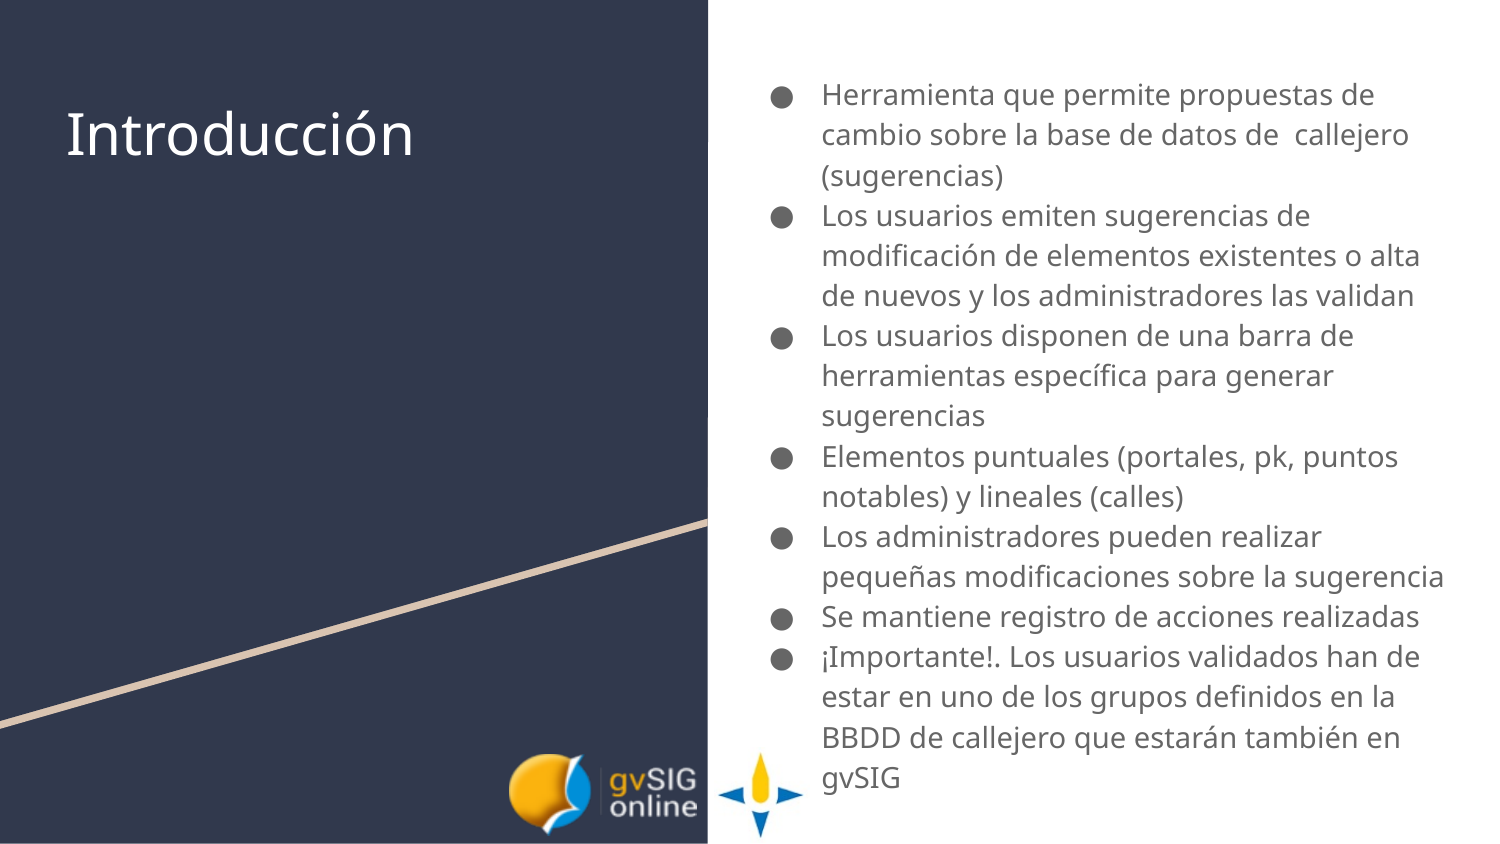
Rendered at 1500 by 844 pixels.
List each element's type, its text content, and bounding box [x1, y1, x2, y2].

picture [714, 747, 810, 843]
list Herramienta que permite propuestas de cambio sobre la base de datos de callejero (sugerencias) Los usuarios emiten sugerencias de modificación de elementos existentes o alta de nuevos y los administradores las validan Los usuarios disponen de una barra de herramientas específica para generar sugerencias Elementos puntuales (portales, pk, puntos notables) y lineales (calles) Los administradores pueden realizar pequeñas modificaciones sobre la sugerencia Se mantiene registro de acciones realizadas ¡Importante!. Los usuarios validados han de estar en uno de los grupos definidos en la BBDD de callejero que estarán también en gvSIG [731, 56, 1471, 729]
picture [509, 754, 697, 836]
title Introducción [51, 82, 660, 494]
